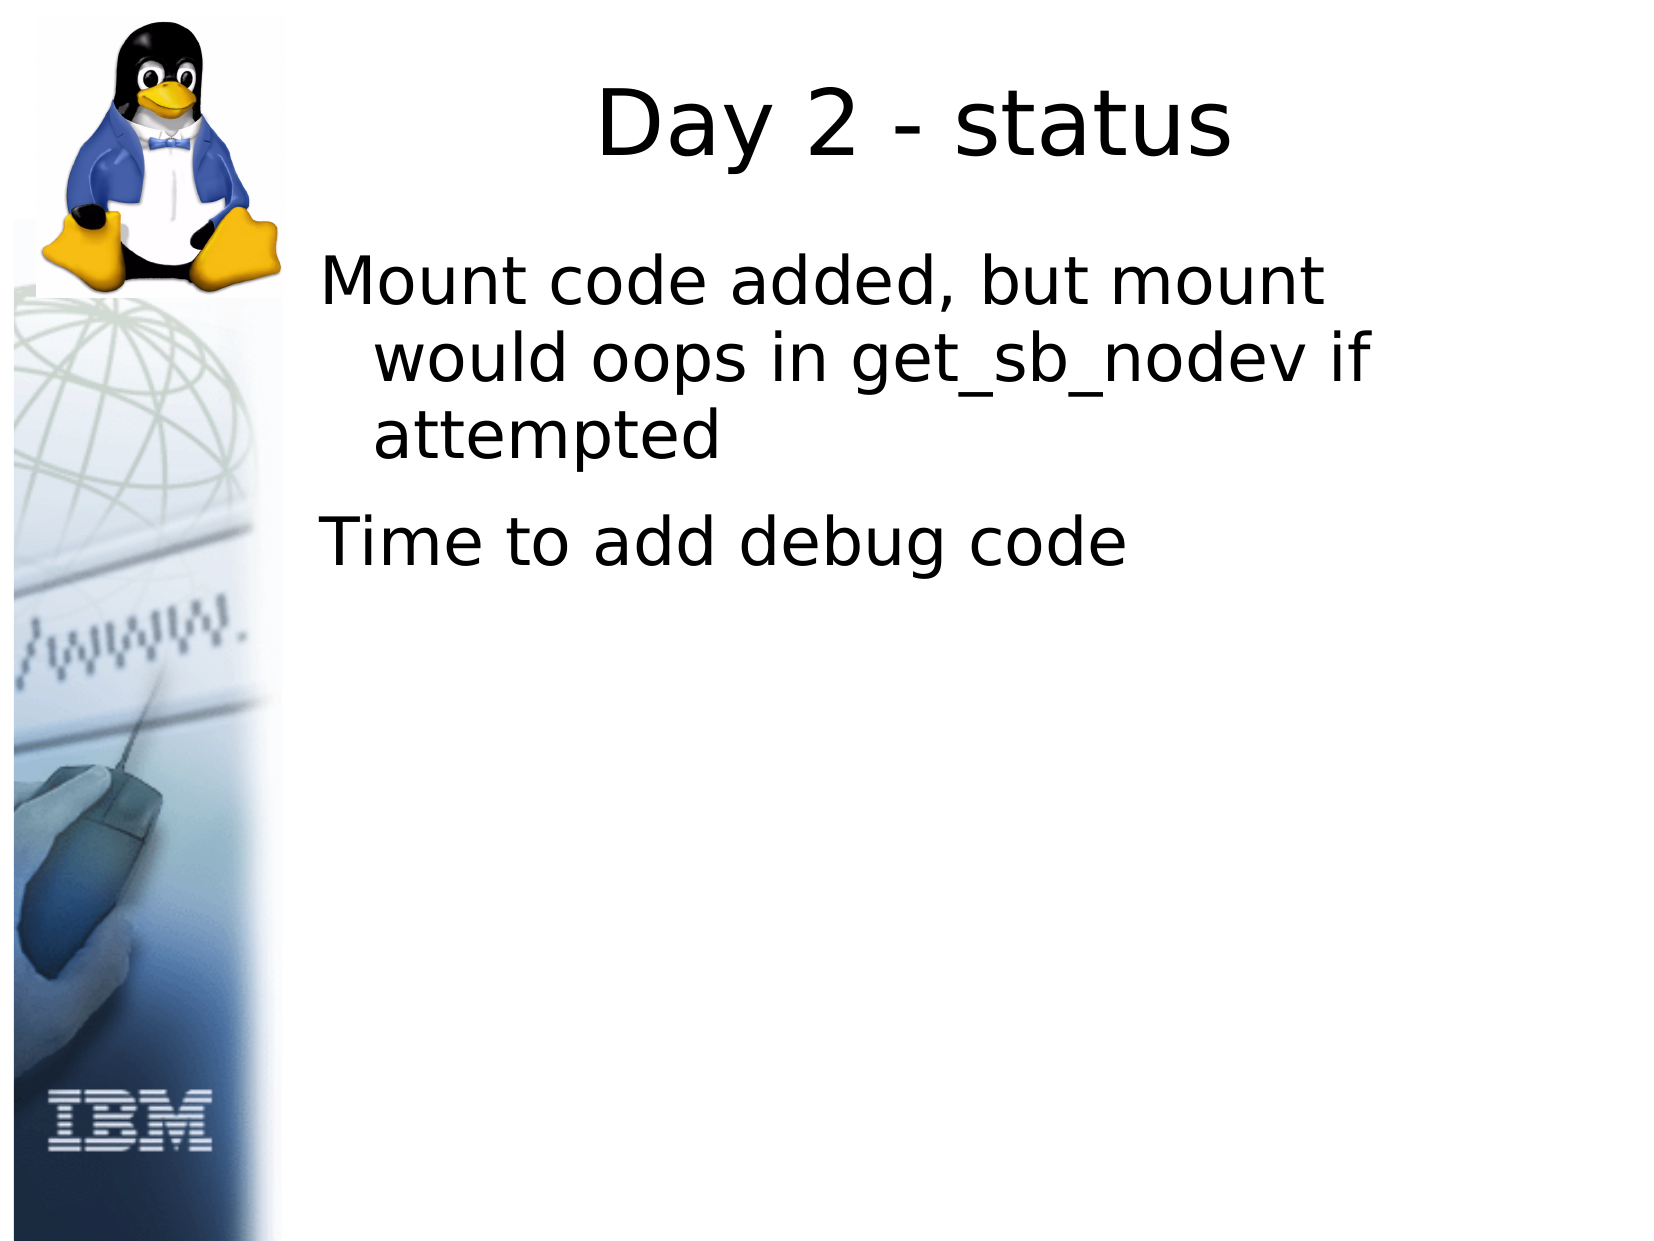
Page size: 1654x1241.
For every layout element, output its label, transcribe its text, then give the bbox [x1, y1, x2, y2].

list Mount code added, but mount would oops in get_sb_nodev if attempted Time to add debug code [301, 243, 1520, 1182]
title Day 2 - status [301, 39, 1528, 209]
